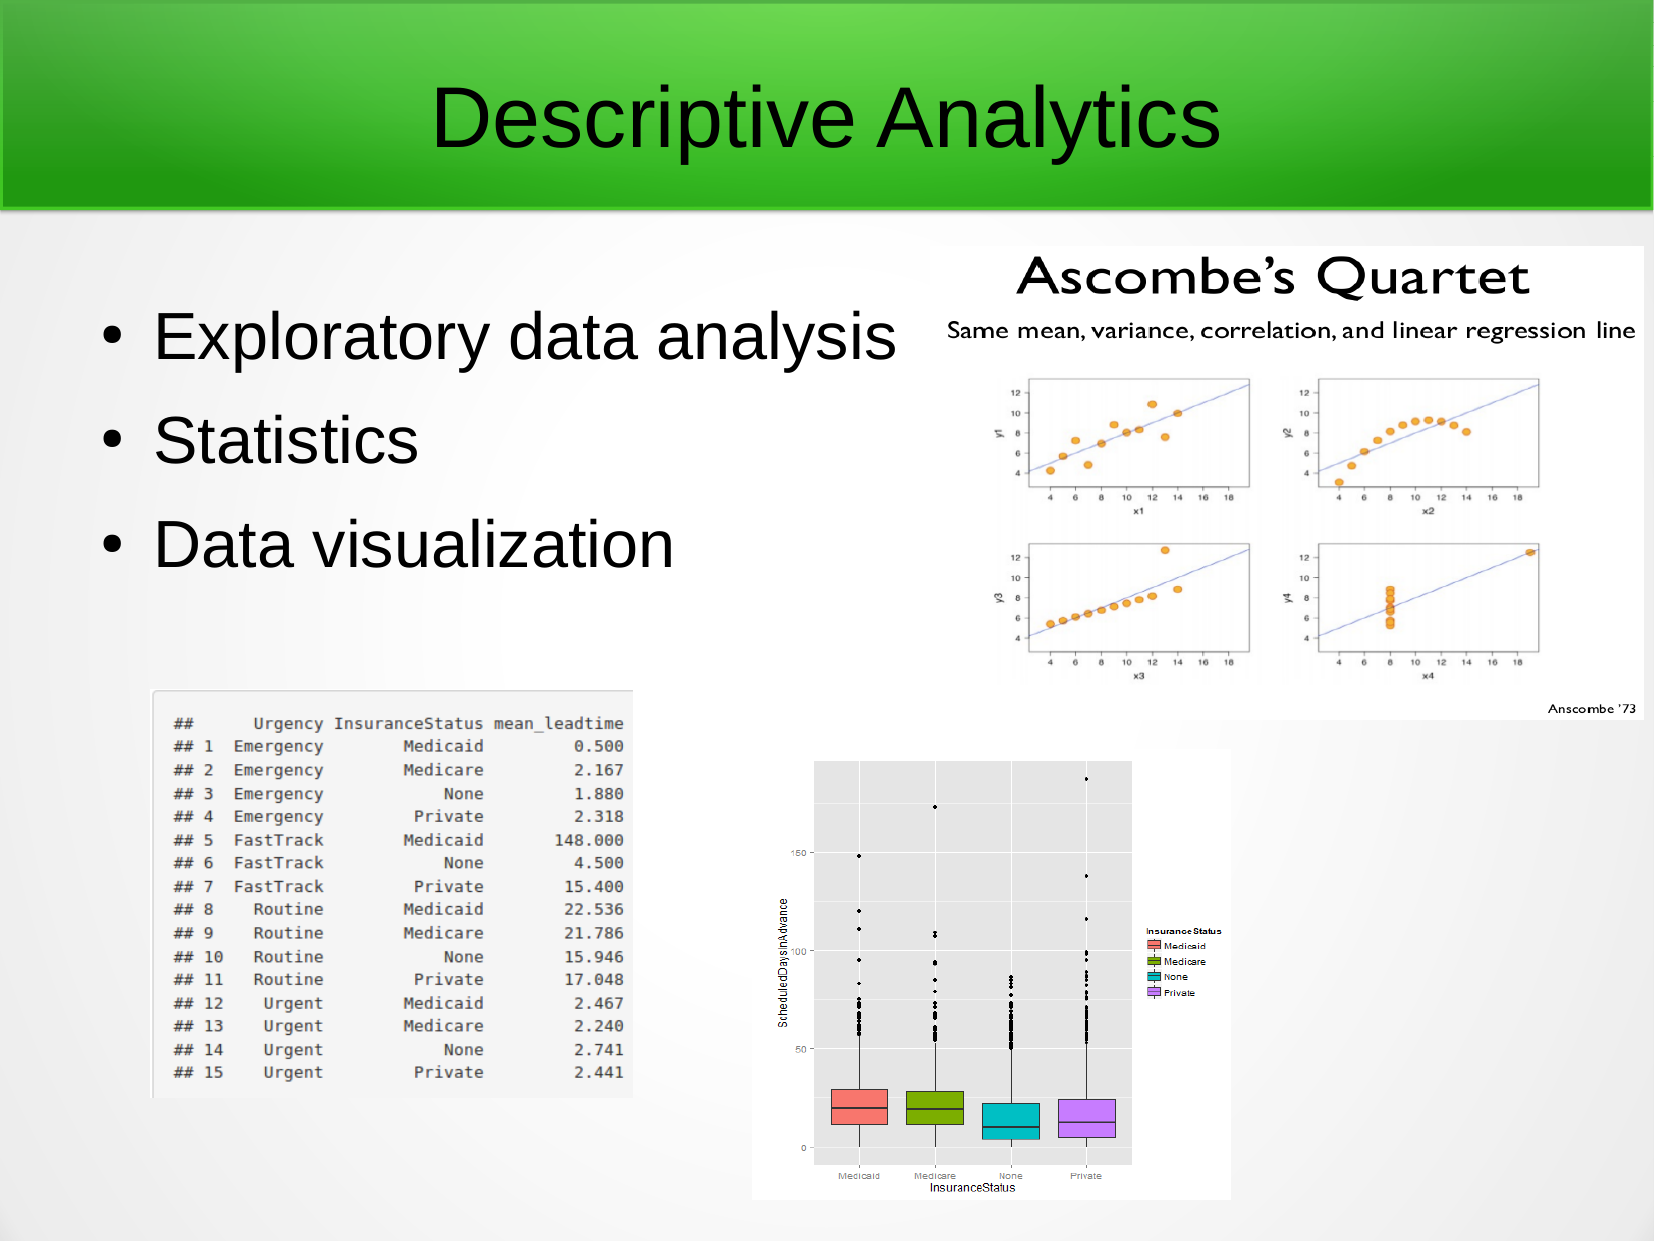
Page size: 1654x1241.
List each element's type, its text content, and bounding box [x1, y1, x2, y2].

picture [752, 749, 1231, 1201]
picture [150, 689, 633, 1098]
list Exploratory data analysis Statistics Data visualization [82, 299, 1571, 1019]
picture [930, 246, 1644, 721]
title Descriptive Analytics [82, 47, 1571, 189]
